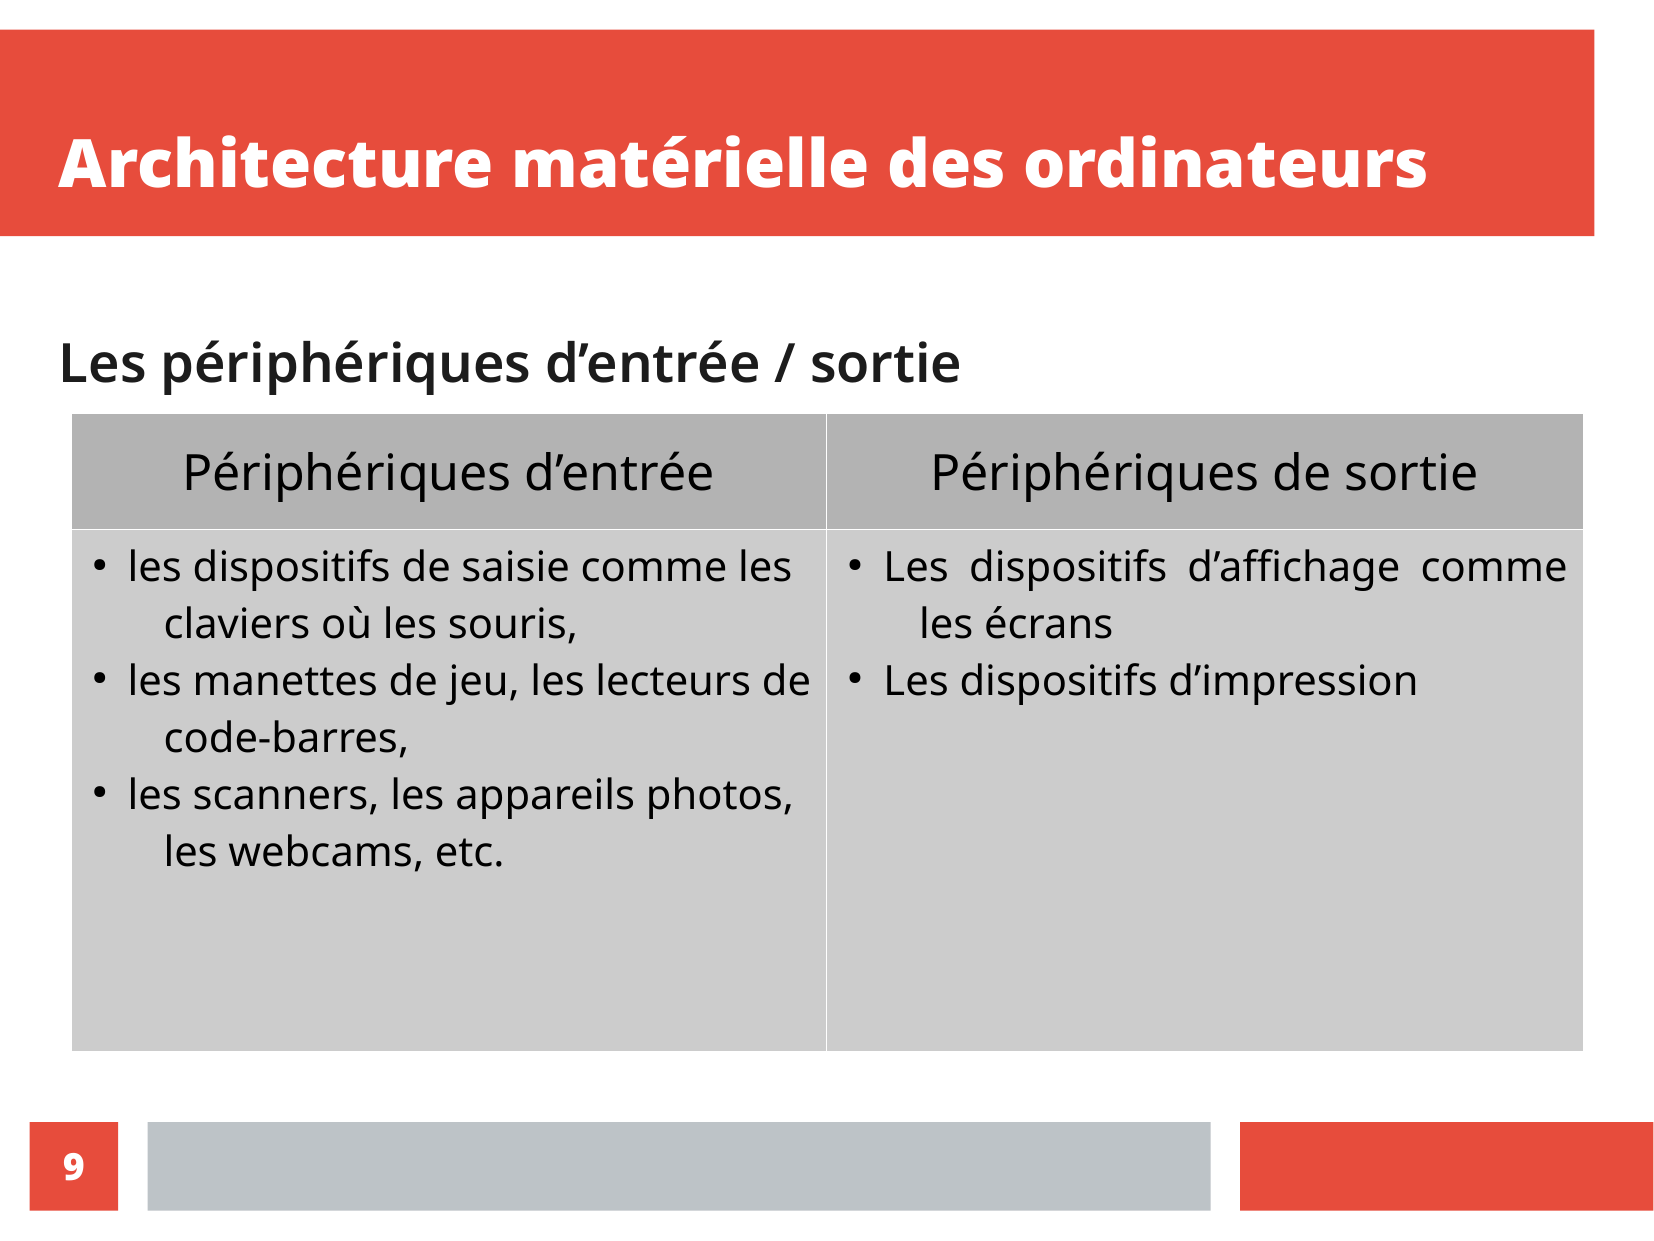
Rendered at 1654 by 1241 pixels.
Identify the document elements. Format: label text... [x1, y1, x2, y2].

list Les périphériques d’entrée / sortie [59, 324, 1583, 1093]
table_cell les dispositifs de saisie comme les claviers où les souris, les manettes de jeu, les lecteurs de code-barres, les scanners, les appareils photos, les webcams, etc. [72, 530, 826, 1051]
table_cell Les dispositifs d’affichage comme les écrans Les dispositifs d’impression [827, 530, 1583, 1051]
table_header Périphériques de sortie [827, 414, 1583, 529]
title Architecture matérielle des ordinateurs [59, 59, 1595, 207]
table_header Périphériques d’entrée [72, 414, 826, 529]
